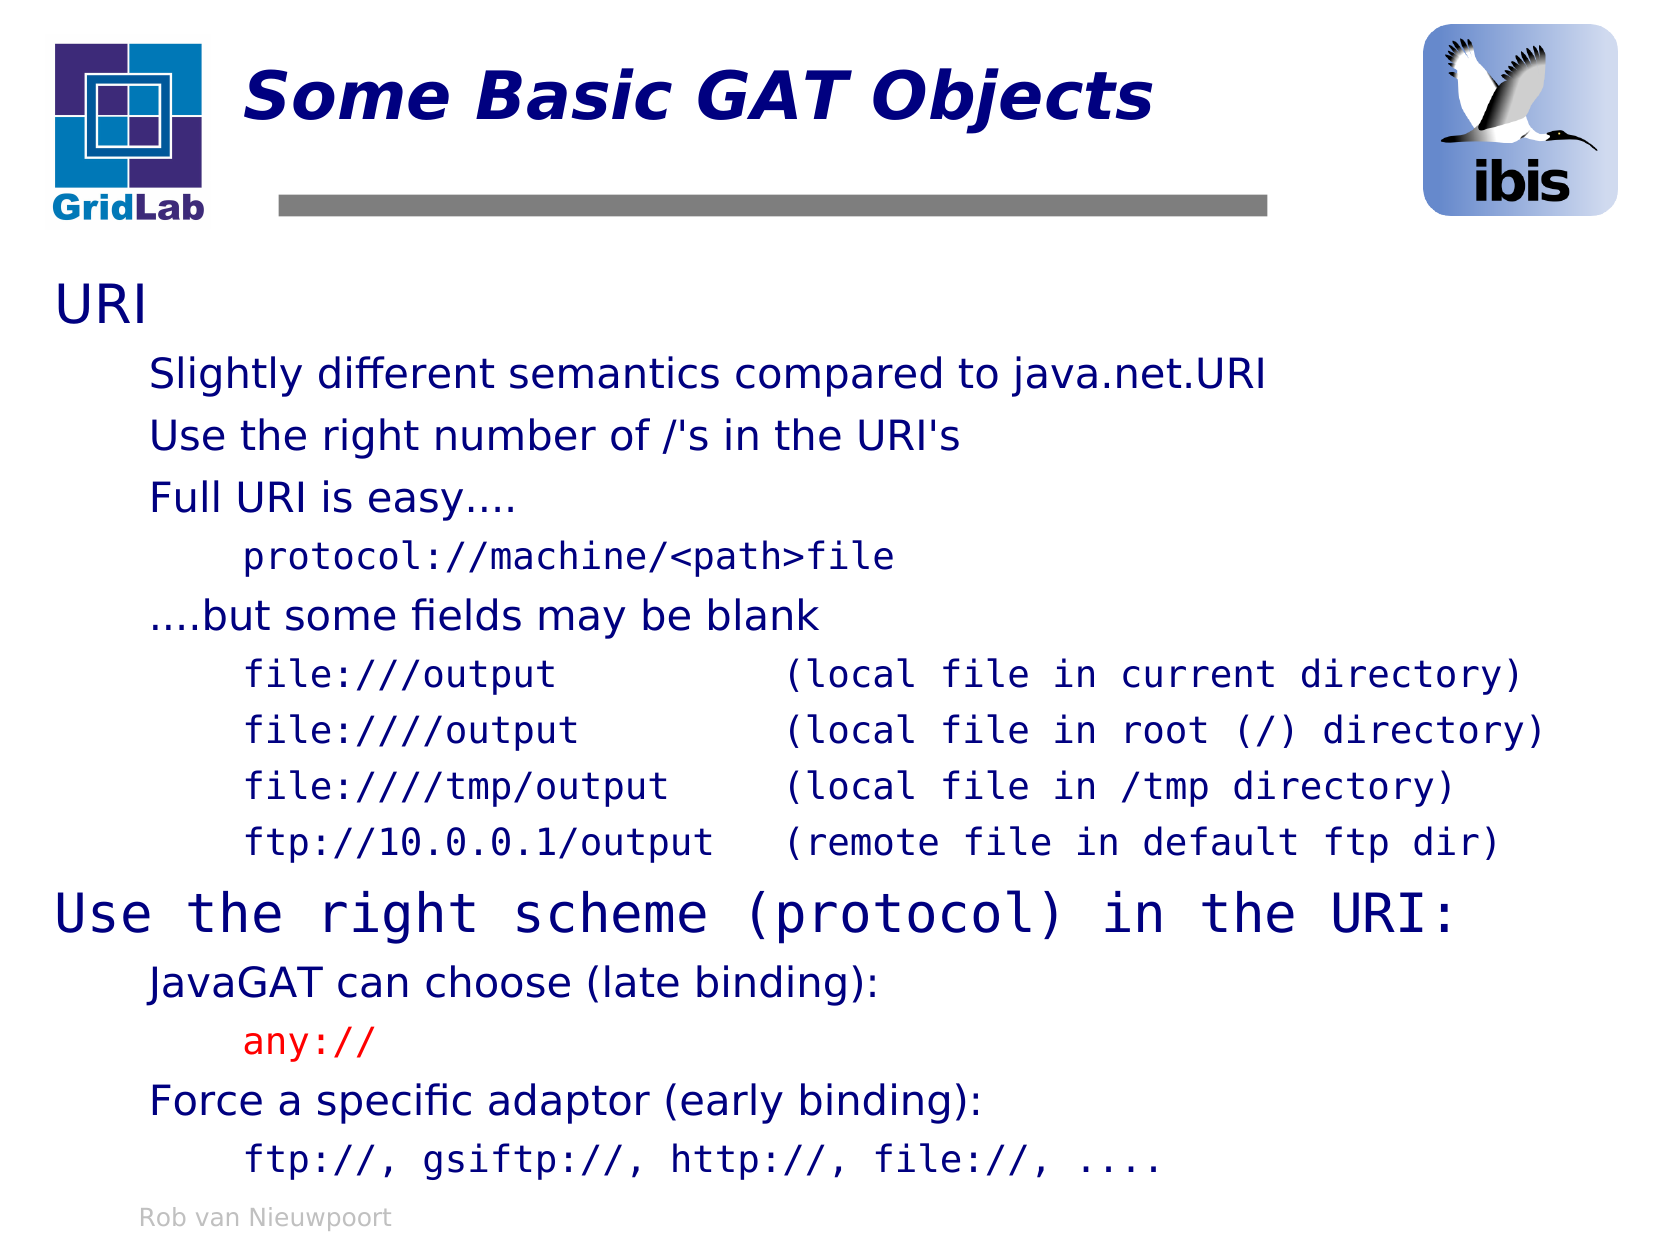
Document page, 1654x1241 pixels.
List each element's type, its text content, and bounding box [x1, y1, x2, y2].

list URI Slightly different semantics compared to java.net.URI Use the right number of /'s in the URI's Full URI is easy.... protocol://machine/<path>file ....but some fields may be blank file:///output (local file in current directory) file:////output (local file in root (/) directory) file:////tmp/output (local file in /tmp directory) ftp://10.0.0.1/output (remote file in default ftp dir) Use the right scheme (protocol) in the URI: JavaGAT can choose (late binding): any:// Force a specific adaptor (early binding): ftp://, gsiftp://, http://, file://, .... [55, 268, 1599, 1177]
picture [45, 34, 211, 230]
picture [1423, 24, 1618, 216]
title Some Basic GAT Objects [243, 0, 1280, 187]
